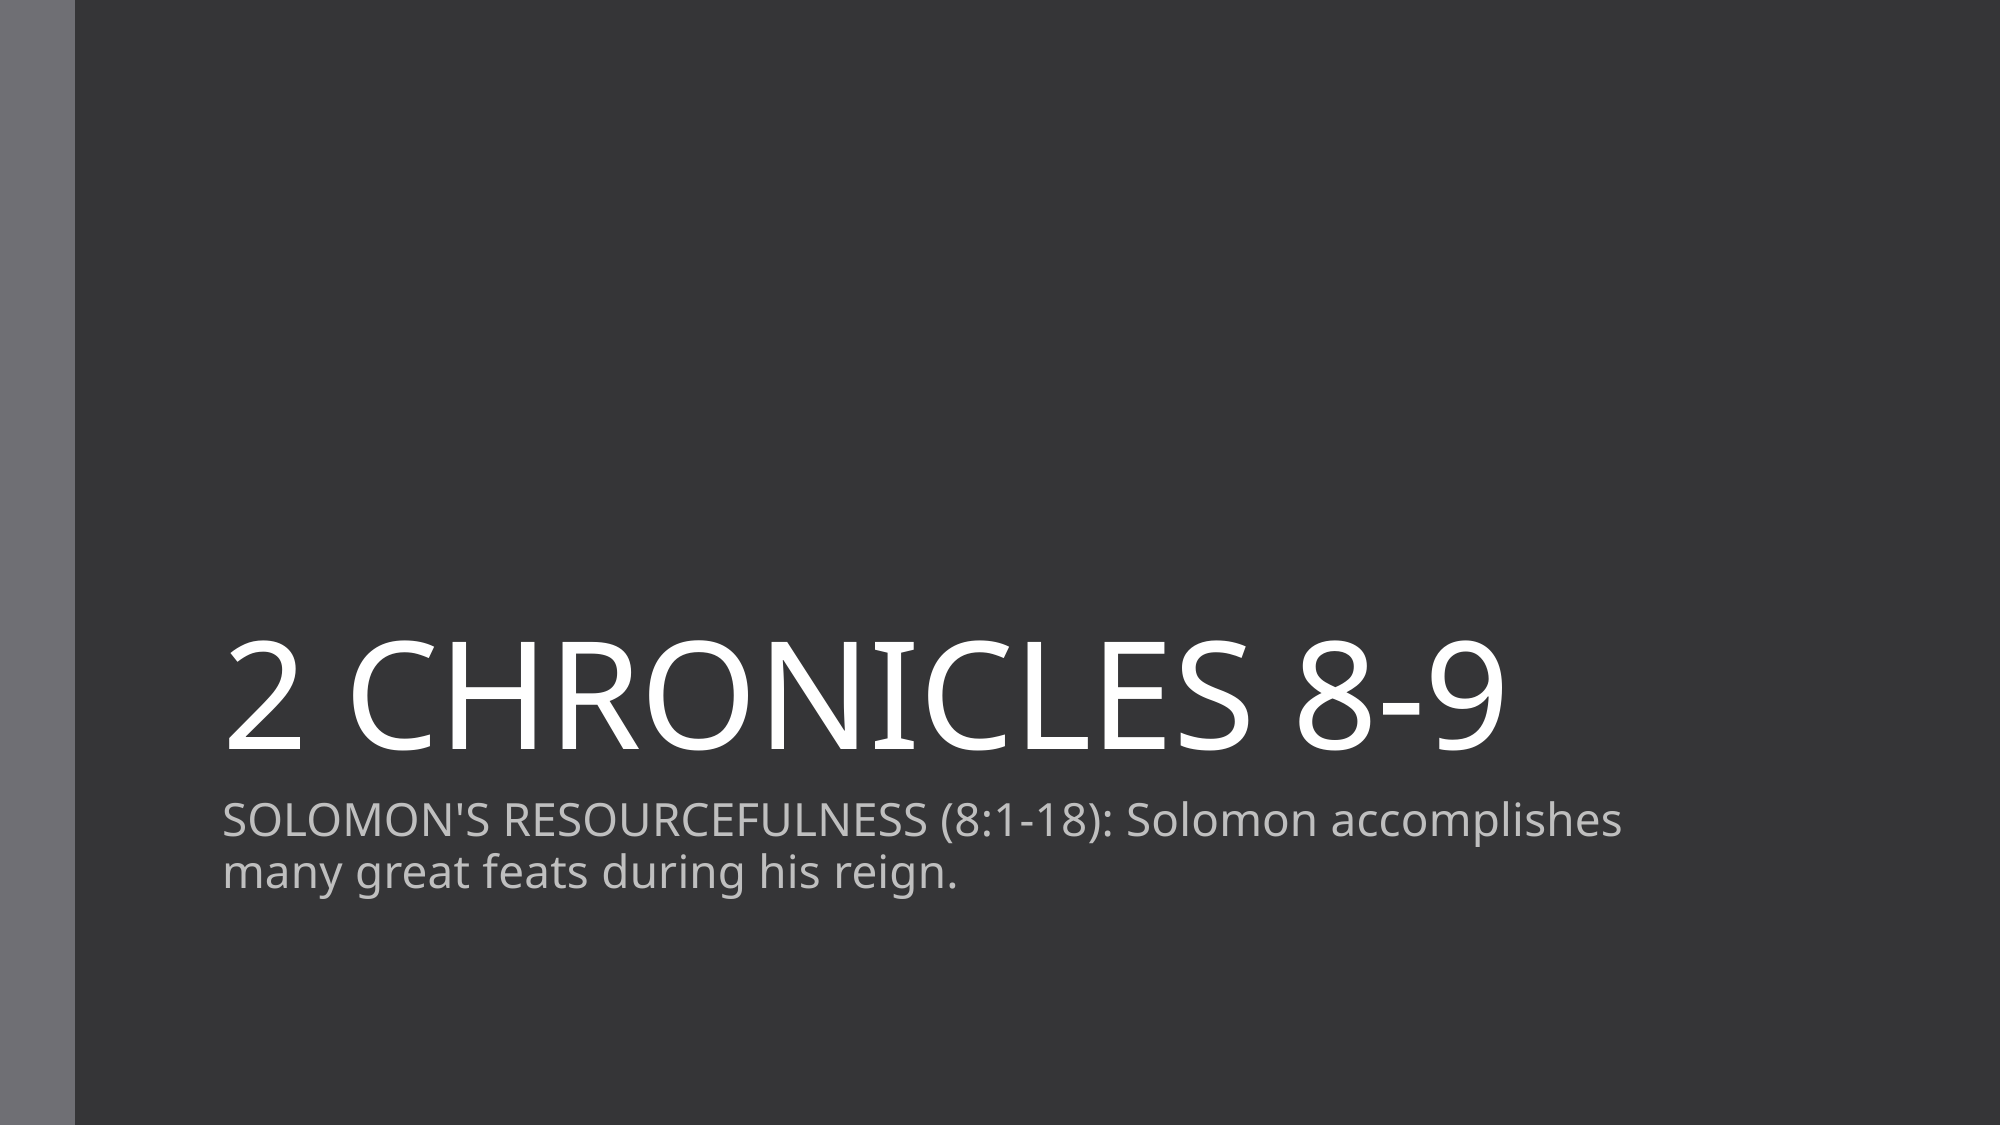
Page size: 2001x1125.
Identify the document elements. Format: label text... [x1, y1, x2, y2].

subtitle SOLOMON'S RESOURCEFULNESS (8:1-18): Solomon accomplishes many great feats during his reign. [206, 787, 1752, 1066]
title 2 CHRONICLES 8-9 [206, 124, 1752, 787]
